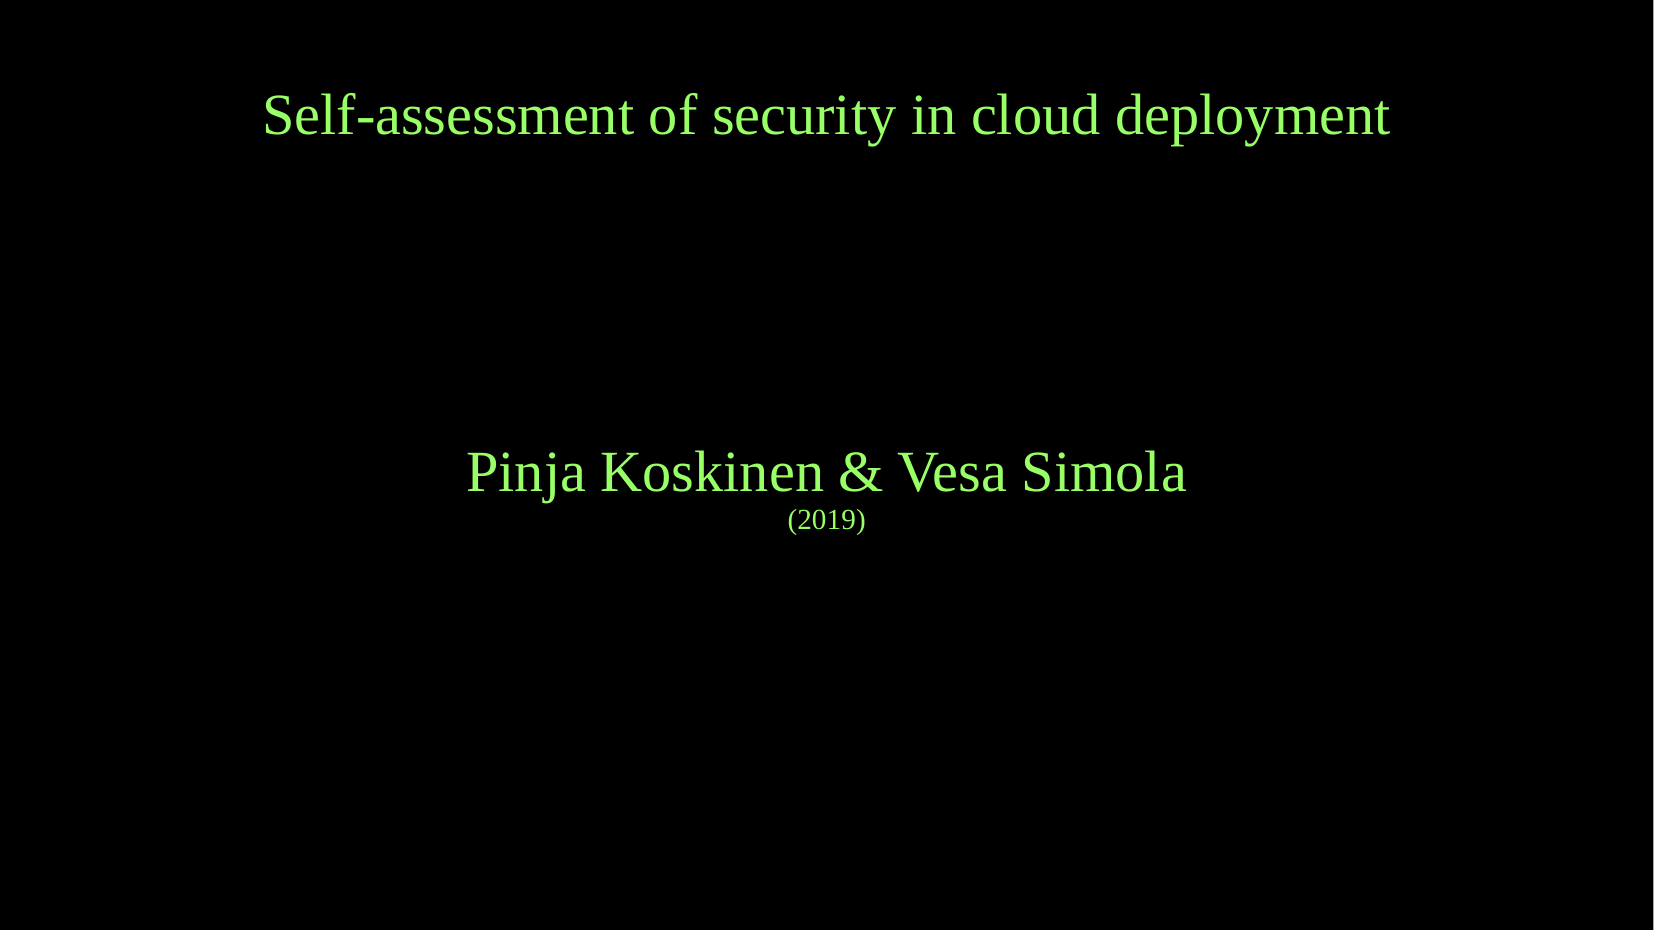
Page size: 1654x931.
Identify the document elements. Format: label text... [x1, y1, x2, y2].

subtitle Pinja Koskinen & Vesa Simola (2019) [82, 217, 1571, 758]
title Self-assessment of security in cloud deployment [82, 37, 1571, 193]
